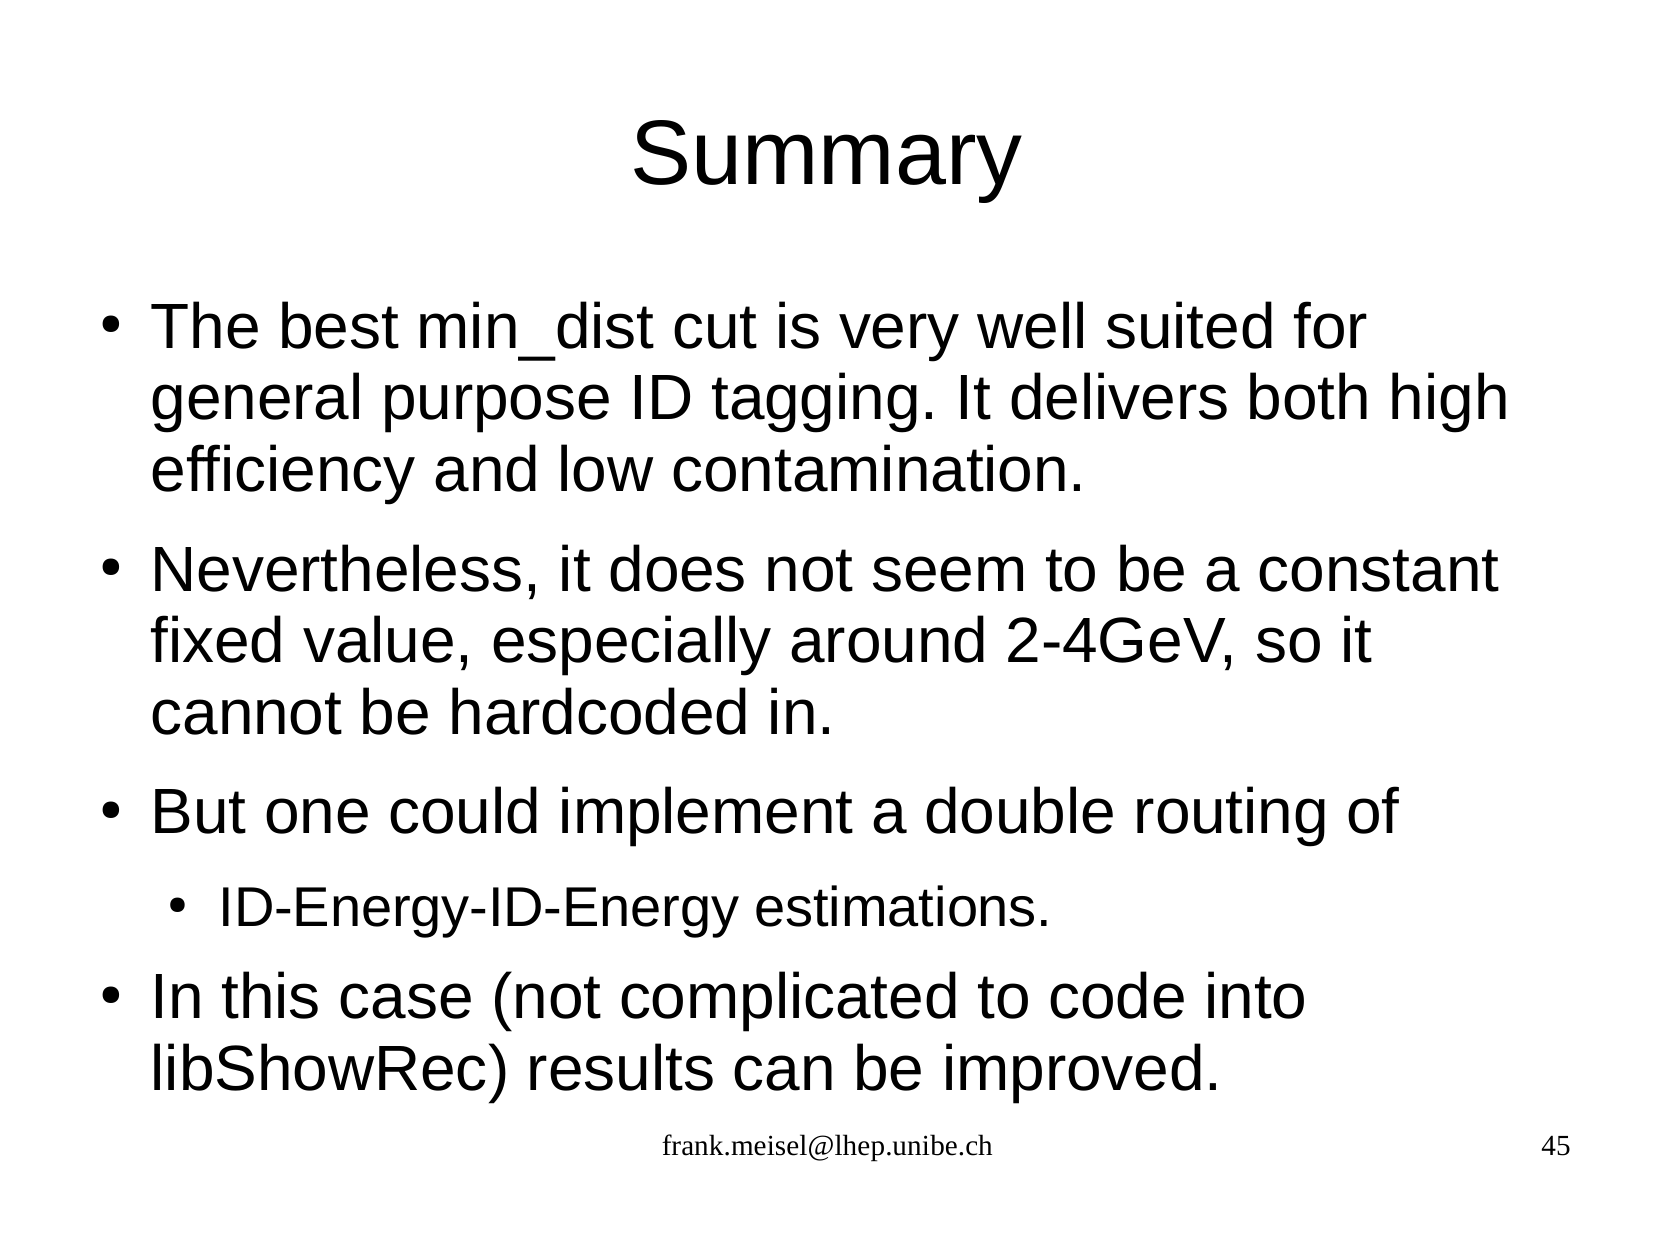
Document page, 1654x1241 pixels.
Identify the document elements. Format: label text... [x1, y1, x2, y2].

title Summary [82, 56, 1571, 250]
list The best min_dist cut is very well suited for general purpose ID tagging. It delivers both high efficiency and low contamination. Nevertheless, it does not seem to be a constant fixed value, especially around 2-4GeV, so it cannot be hardcoded in. But one could implement a double routing of ID-Energy-ID-Energy estimations. In this case (not complicated to code into libShowRec) results can be improved. [82, 290, 1571, 1109]
